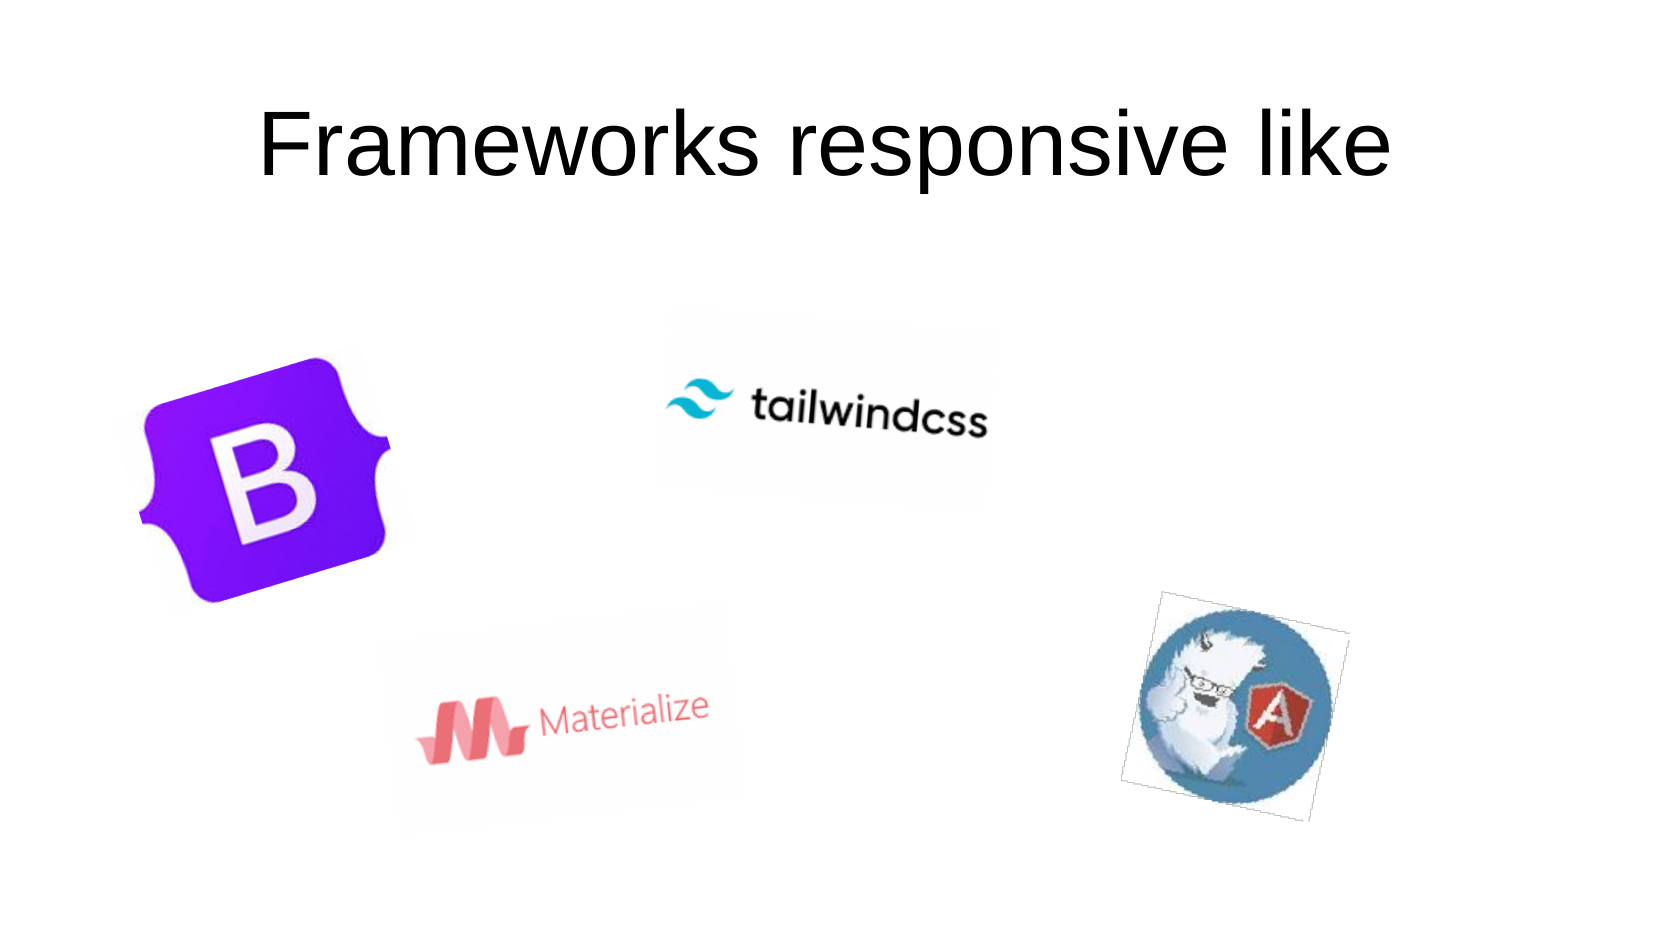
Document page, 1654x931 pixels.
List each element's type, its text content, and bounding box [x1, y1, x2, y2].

title Frameworks responsive like [82, 60, 1571, 217]
picture [376, 601, 747, 837]
picture [652, 302, 1002, 516]
picture [1120, 591, 1350, 822]
picture [110, 343, 419, 617]
